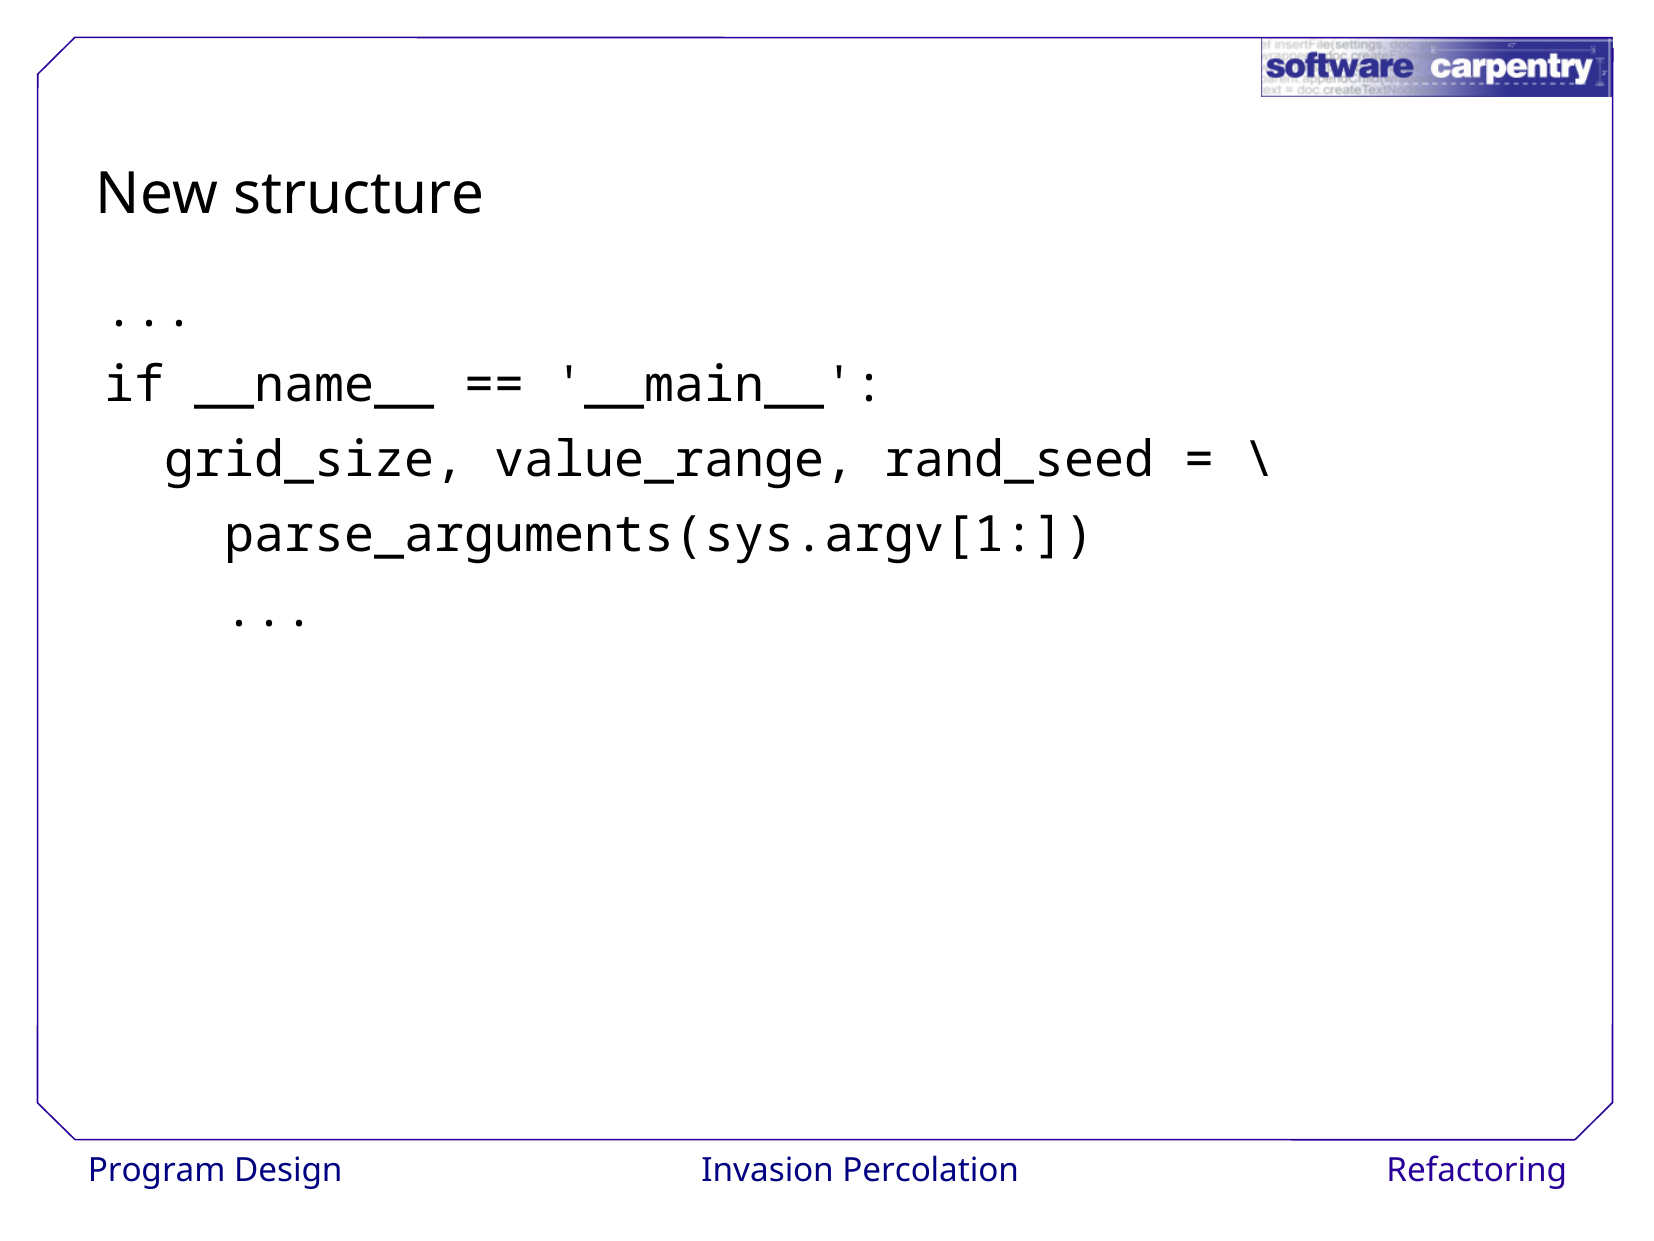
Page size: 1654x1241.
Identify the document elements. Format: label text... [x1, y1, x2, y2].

text_box New structure [81, 112, 650, 233]
picture [1261, 39, 1613, 97]
text_box ... if __name__ == '__main__': grid_size, value_range, rand_seed = \ parse_arguments(sys.argv[1:]) ... [89, 253, 1508, 1020]
